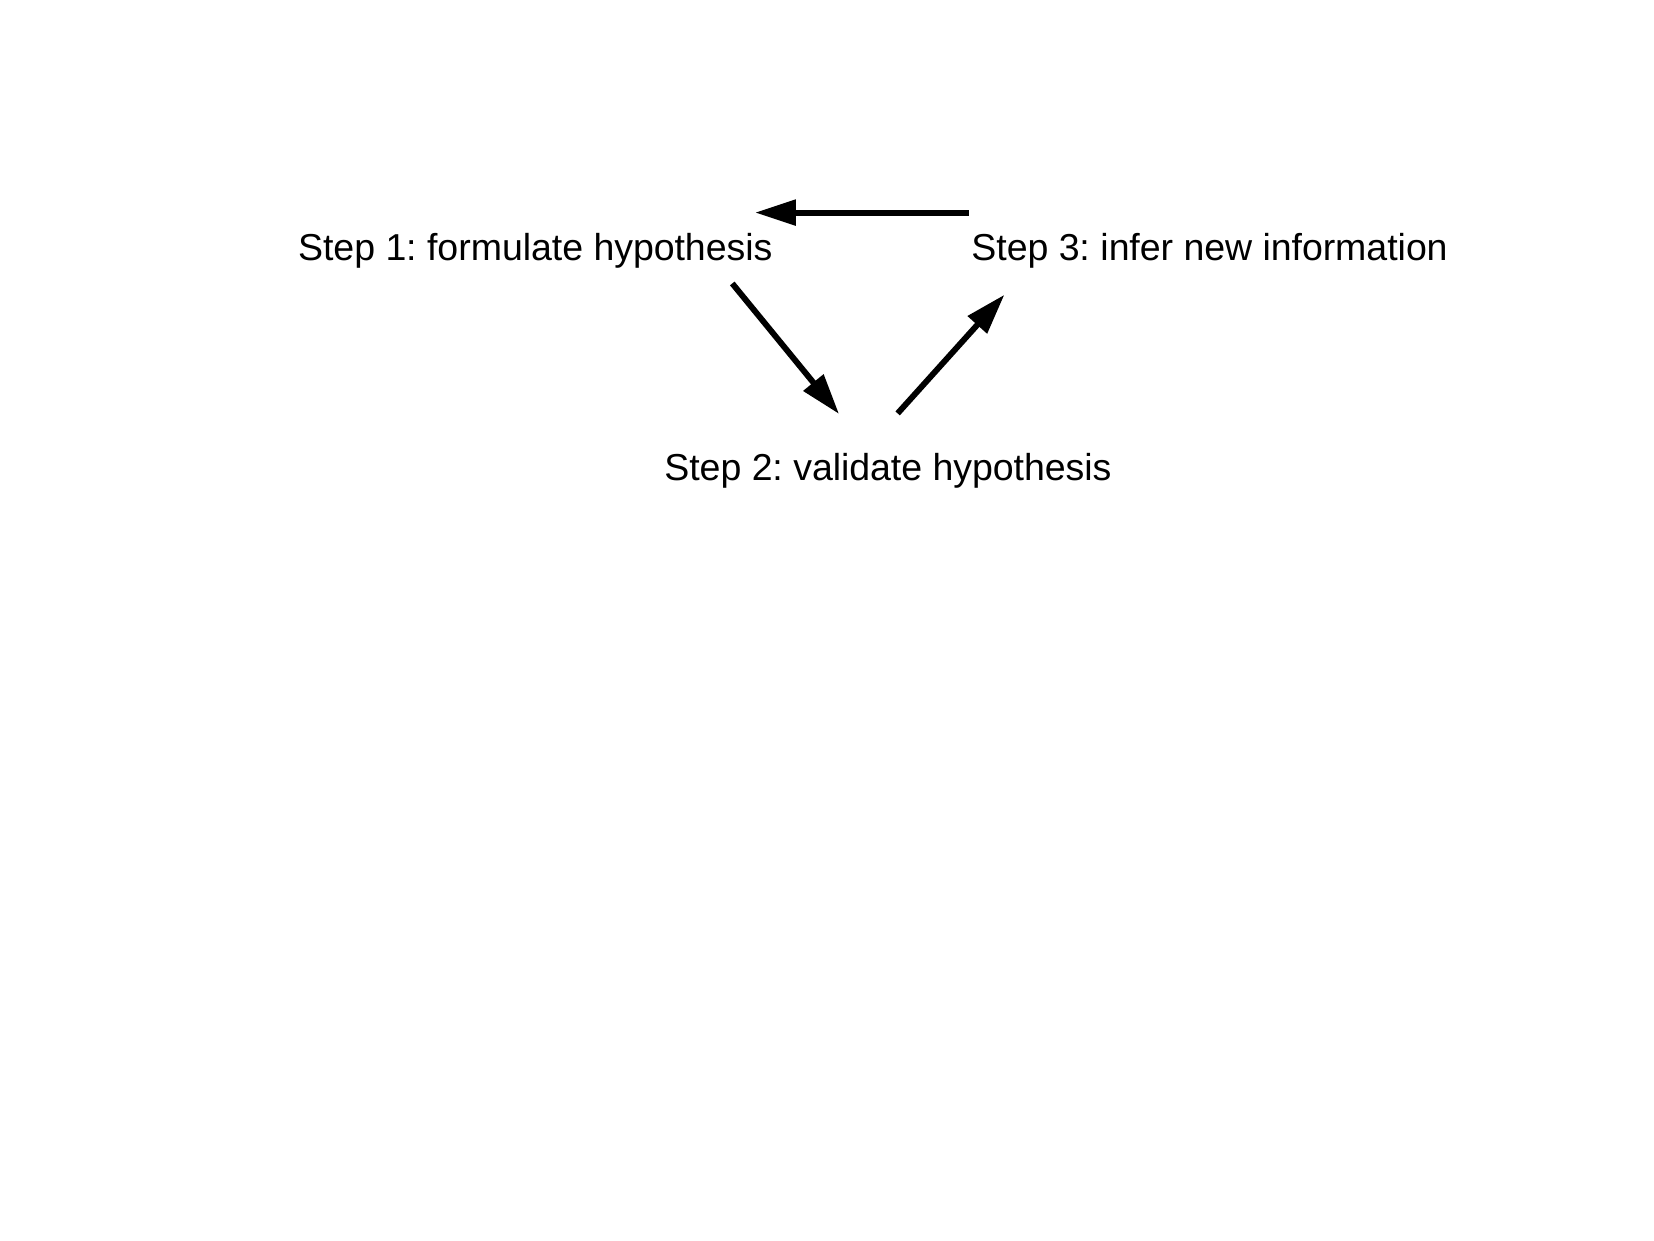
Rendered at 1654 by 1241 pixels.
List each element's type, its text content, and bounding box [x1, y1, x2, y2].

text_box Step 2: validate hypothesis [649, 439, 1193, 497]
text_box Step 1: formulate hypothesis [283, 218, 827, 276]
text_box Step 3: infer new information [956, 218, 1501, 276]
